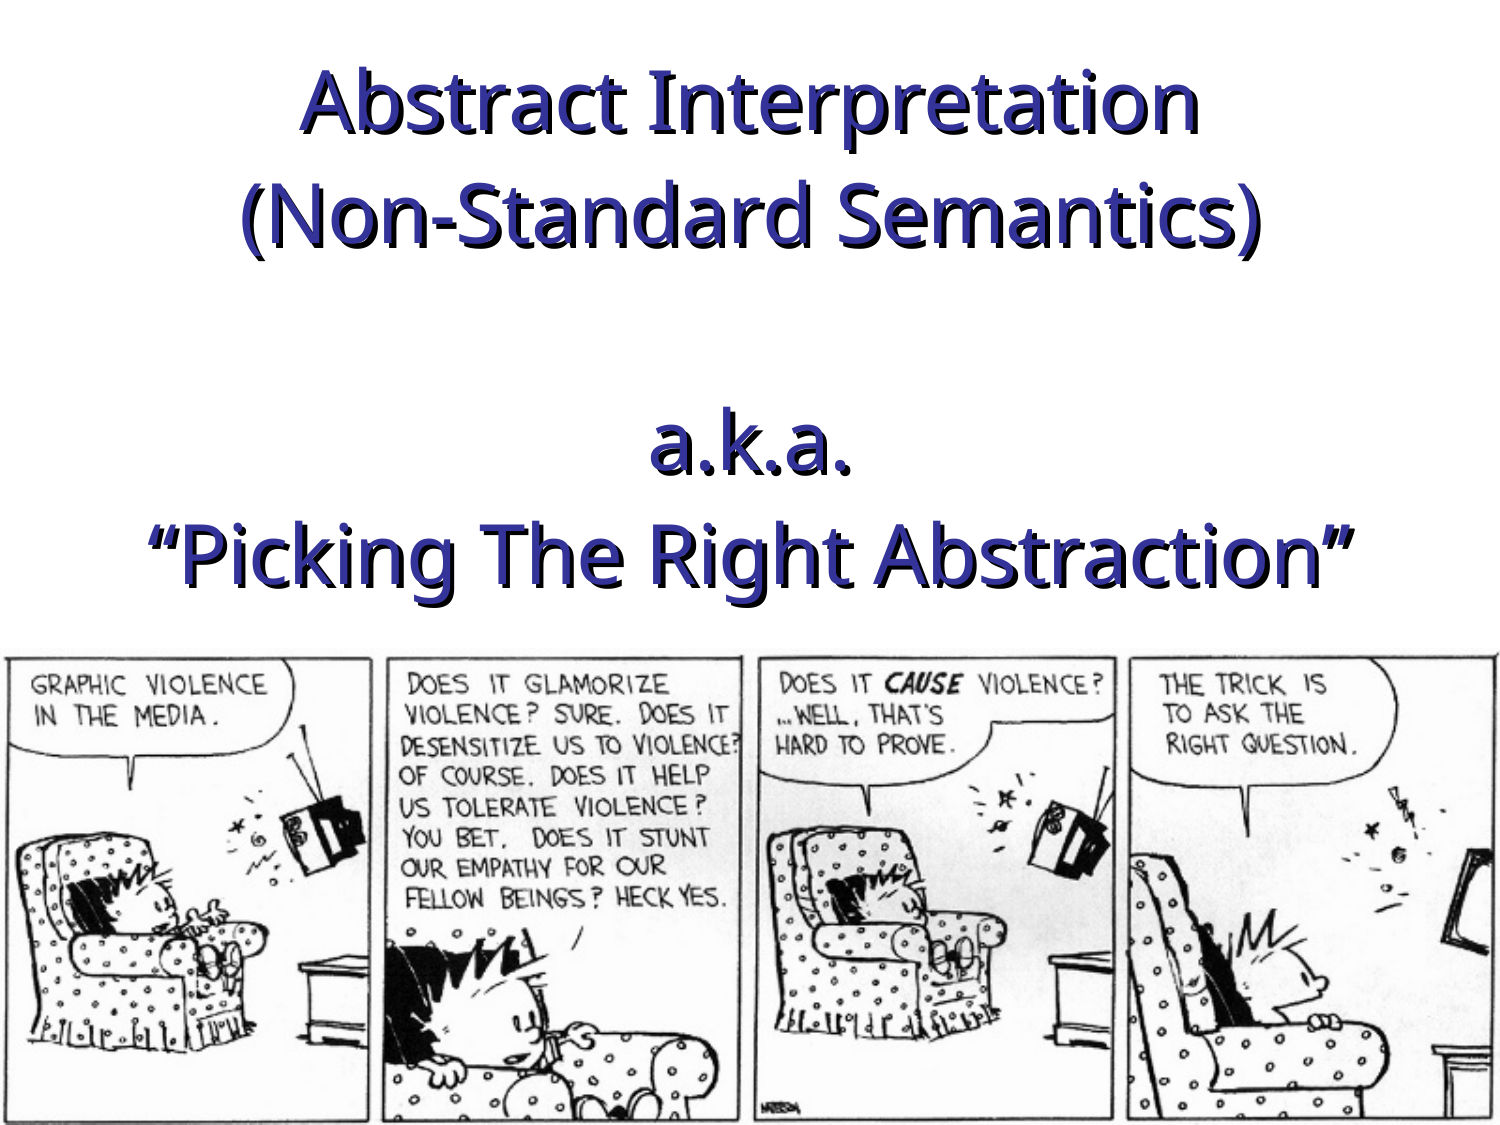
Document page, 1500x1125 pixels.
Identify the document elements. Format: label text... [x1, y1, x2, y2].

title Abstract Interpretation (Non-Standard Semantics) a.k.a. “Picking The Right Abstraction” [37, 62, 1463, 588]
picture [0, 648, 1500, 1125]
